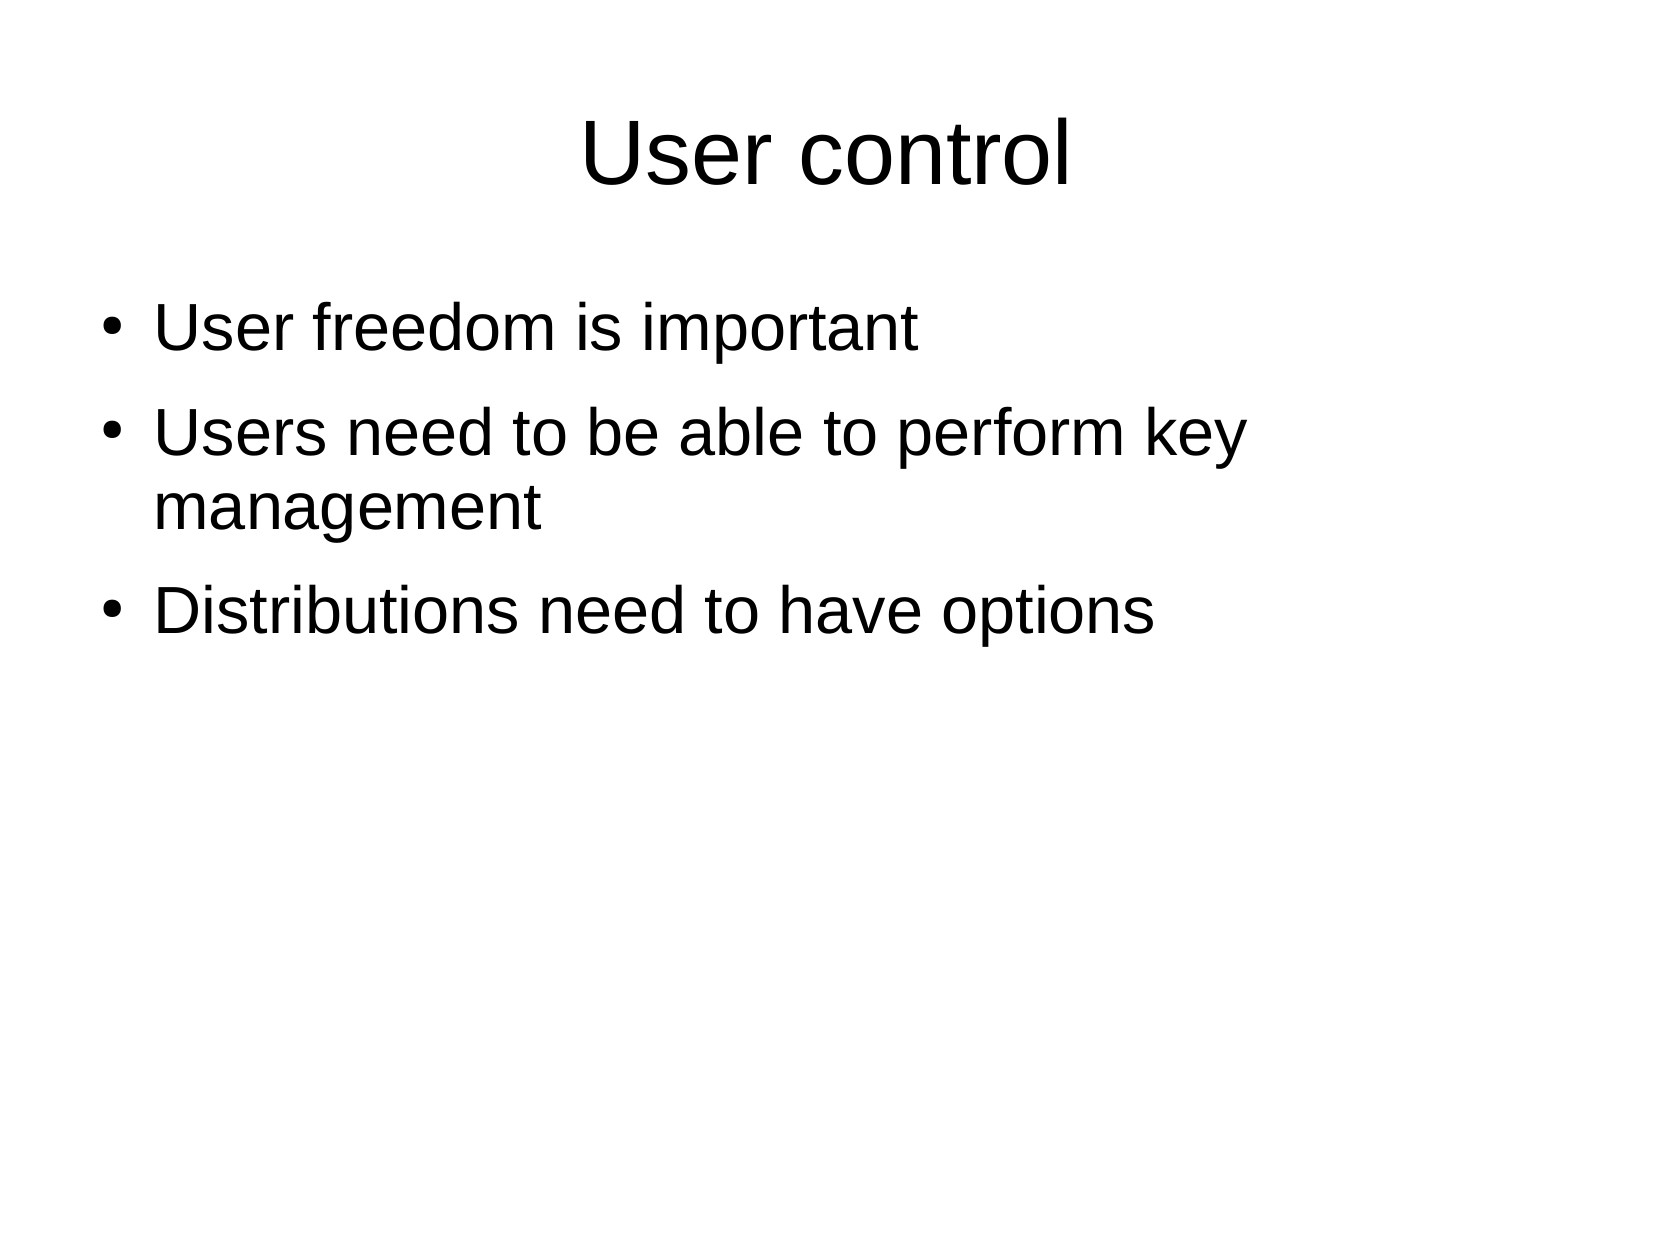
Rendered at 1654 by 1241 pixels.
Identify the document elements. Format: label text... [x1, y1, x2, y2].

list User freedom is important Users need to be able to perform key management Distributions need to have options [82, 290, 1538, 1010]
title User control [82, 49, 1571, 257]
